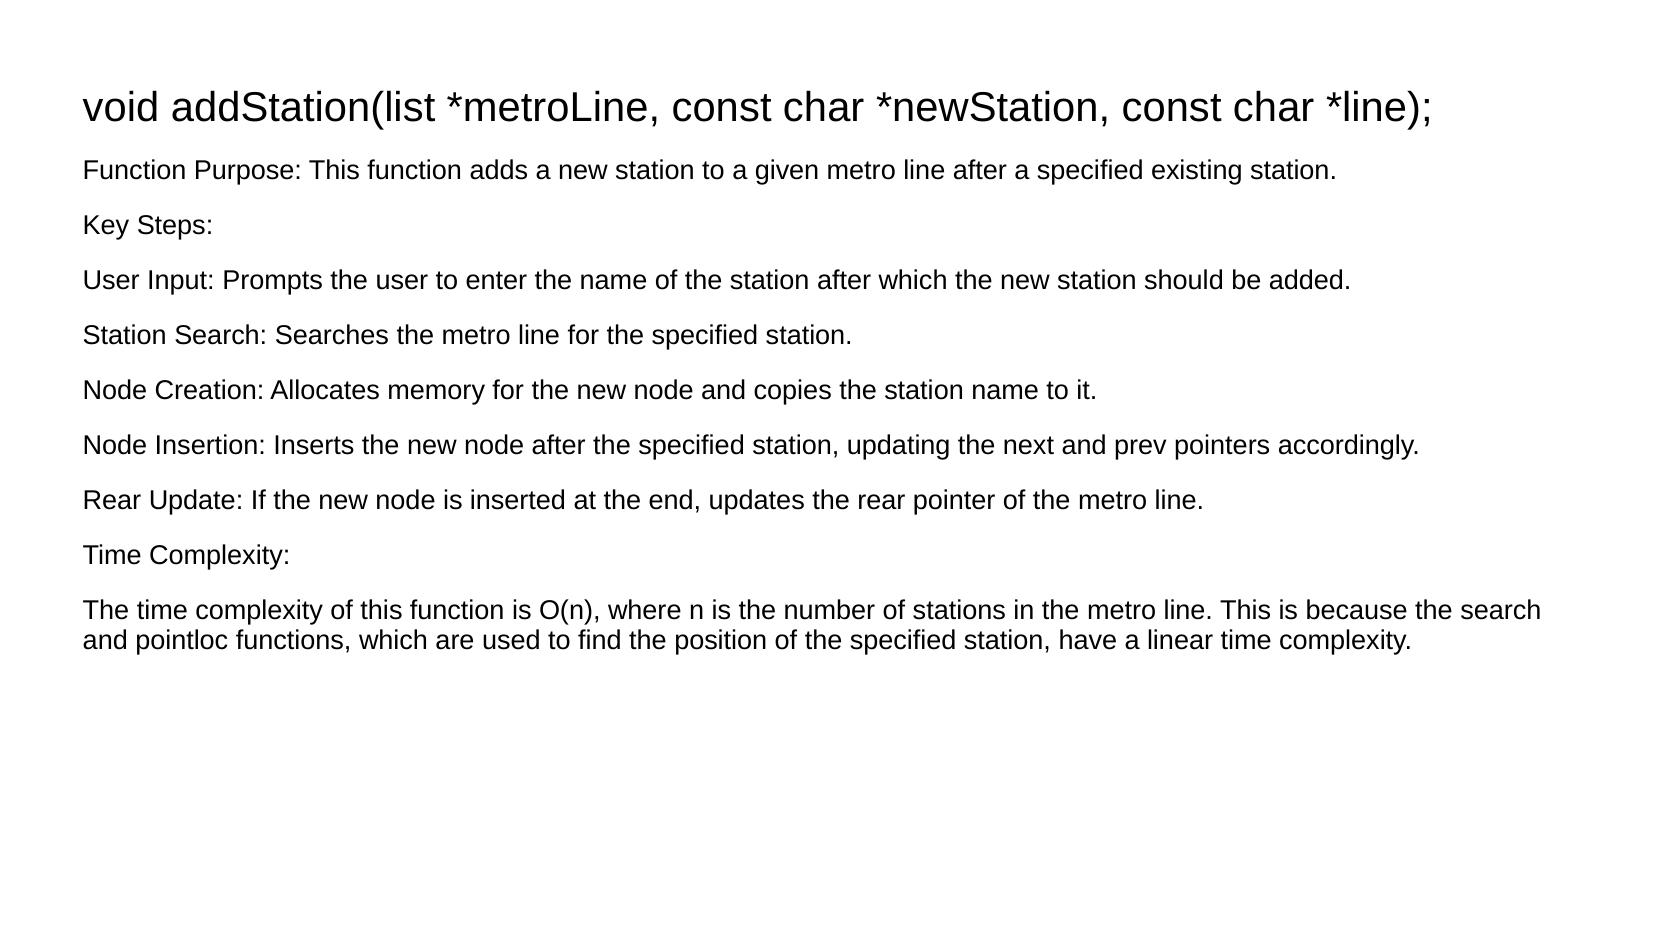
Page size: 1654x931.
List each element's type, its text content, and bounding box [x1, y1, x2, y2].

subtitle void addStation(list *metroLine, const char *newStation, const char *line); Function Purpose: This function adds a new station to a given metro line after a specified existing station. Key Steps: User Input: Prompts the user to enter the name of the station after which the new station should be added. Station Search: Searches the metro line for the specified station. Node Creation: Allocates memory for the new node and copies the station name to it. Node Insertion: Inserts the new node after the specified station, updating the next and prev pointers accordingly. Rear Update: If the new node is inserted at the end, updates the rear pointer of the metro line. Time Complexity: The time complexity of this function is O(n), where n is the number of stations in the metro line. This is because the search and pointloc functions, which are used to find the position of the specified station, have a linear time complexity. [82, 37, 1571, 757]
